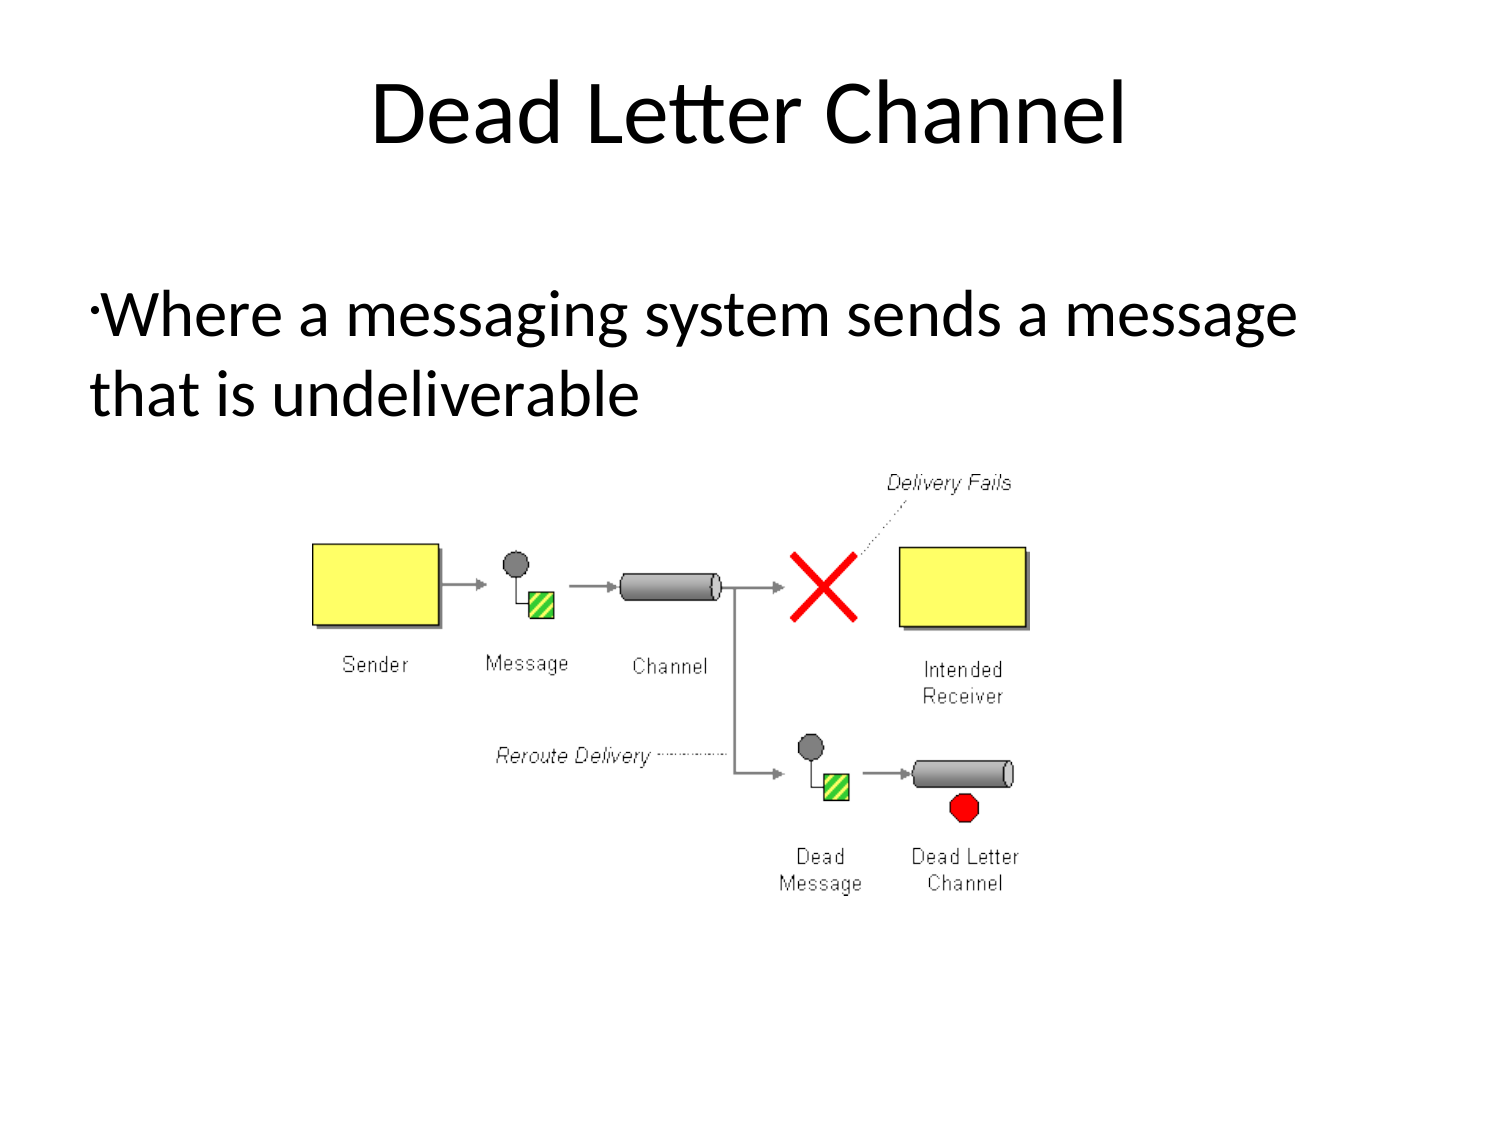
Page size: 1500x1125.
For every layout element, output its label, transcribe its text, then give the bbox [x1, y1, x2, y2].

text_box Where a messaging system sends a message that is undeliverable [75, 262, 1425, 1005]
text_box Dead Letter Channel [75, 45, 1425, 233]
picture [312, 474, 1030, 896]
